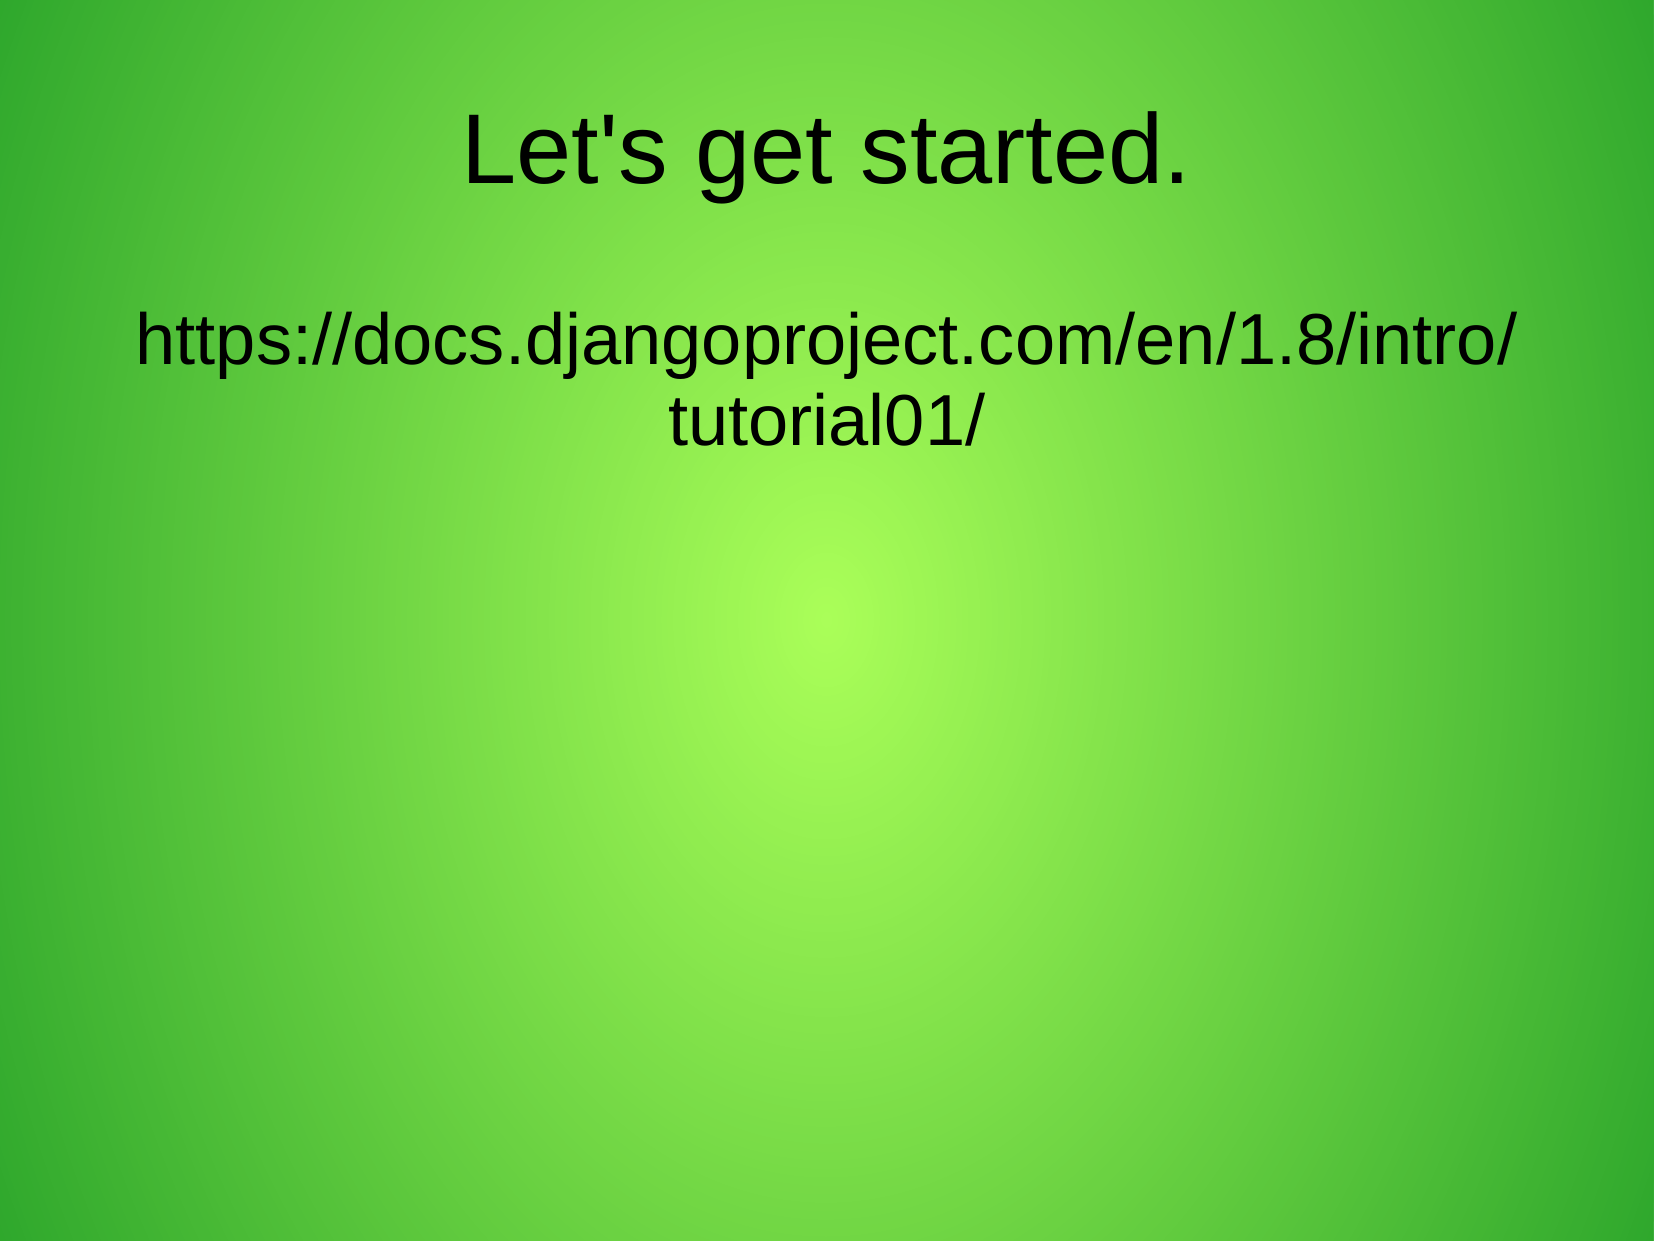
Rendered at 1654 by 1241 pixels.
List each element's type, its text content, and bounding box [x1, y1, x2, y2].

title Let's get started. [82, 47, 1571, 252]
list https://docs.djangoproject.com/en/1.8/intro/tutorial01/ [82, 299, 1571, 1019]
